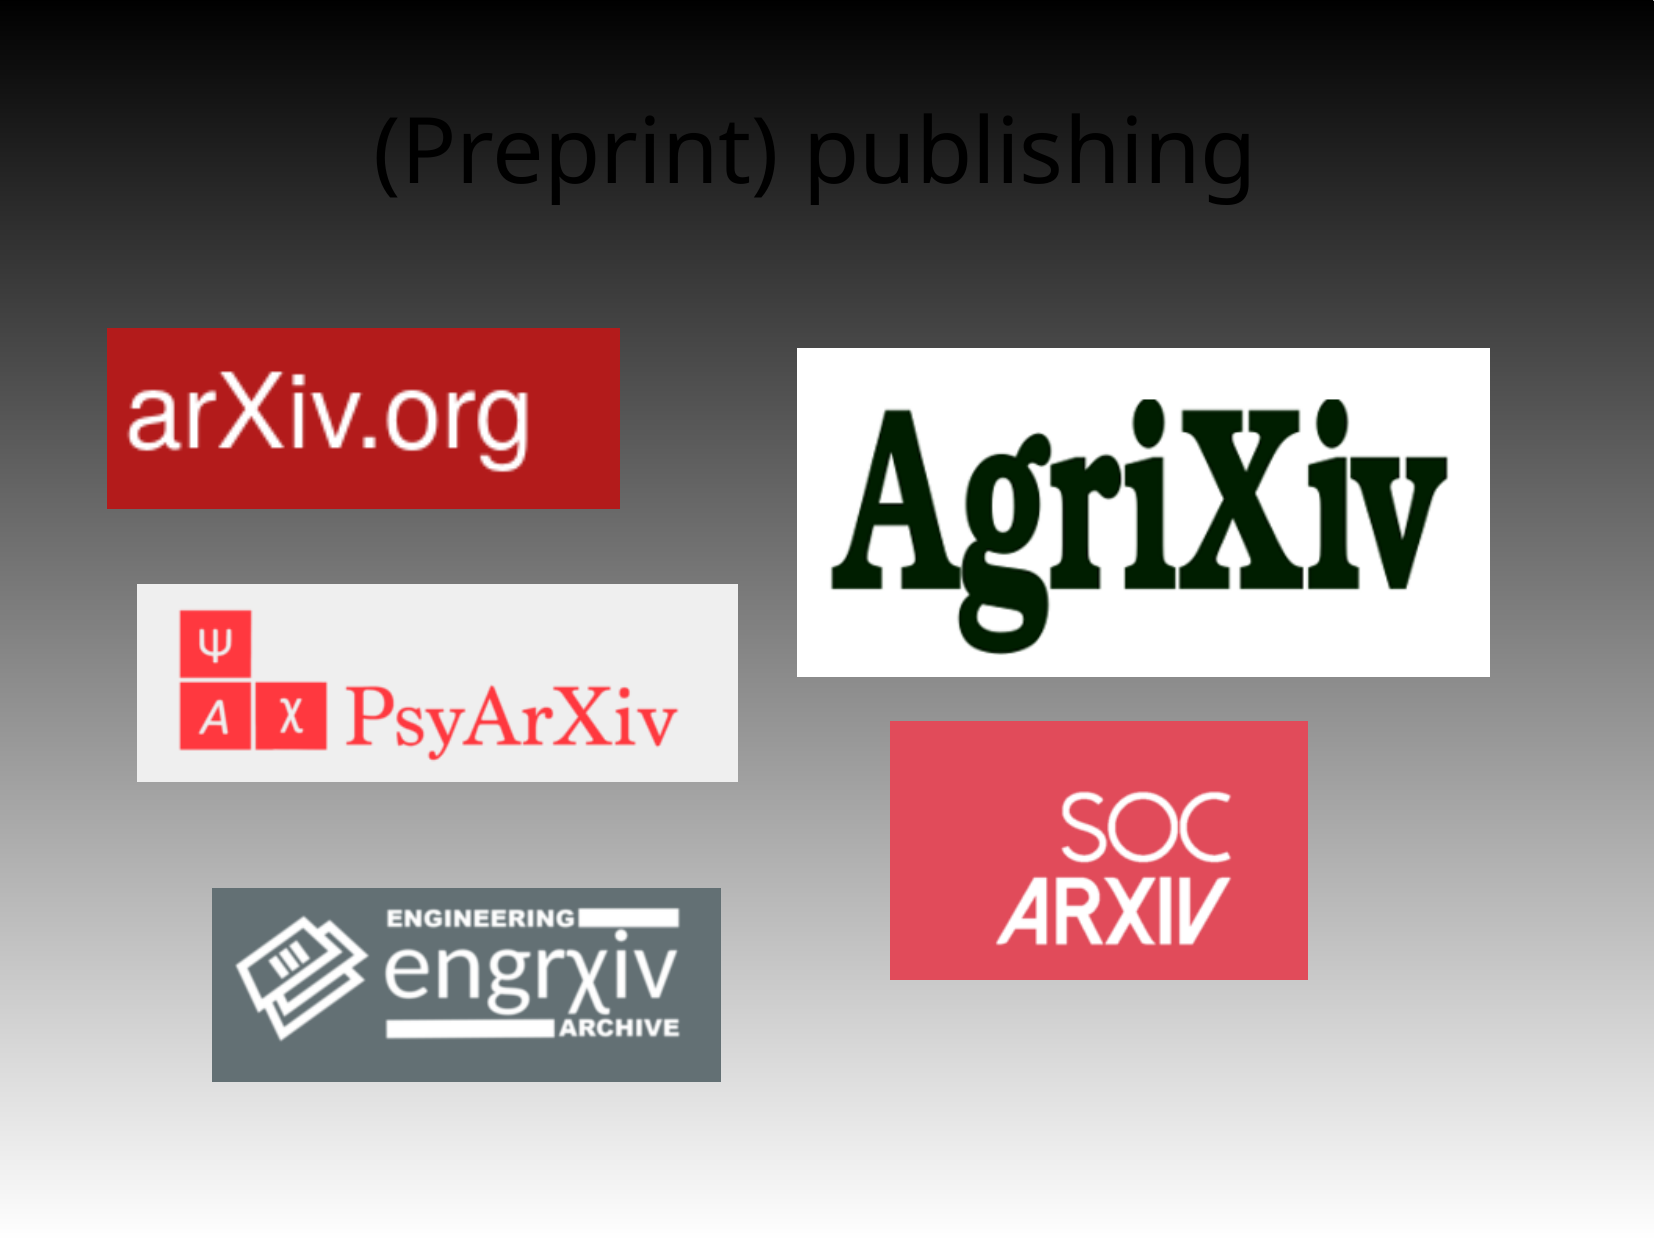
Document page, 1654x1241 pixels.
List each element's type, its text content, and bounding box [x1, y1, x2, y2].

picture [137, 584, 738, 782]
picture [797, 348, 1490, 677]
picture [212, 888, 721, 1082]
picture [890, 721, 1308, 980]
title (Preprint) publishing [71, 45, 1561, 253]
picture [107, 328, 620, 509]
